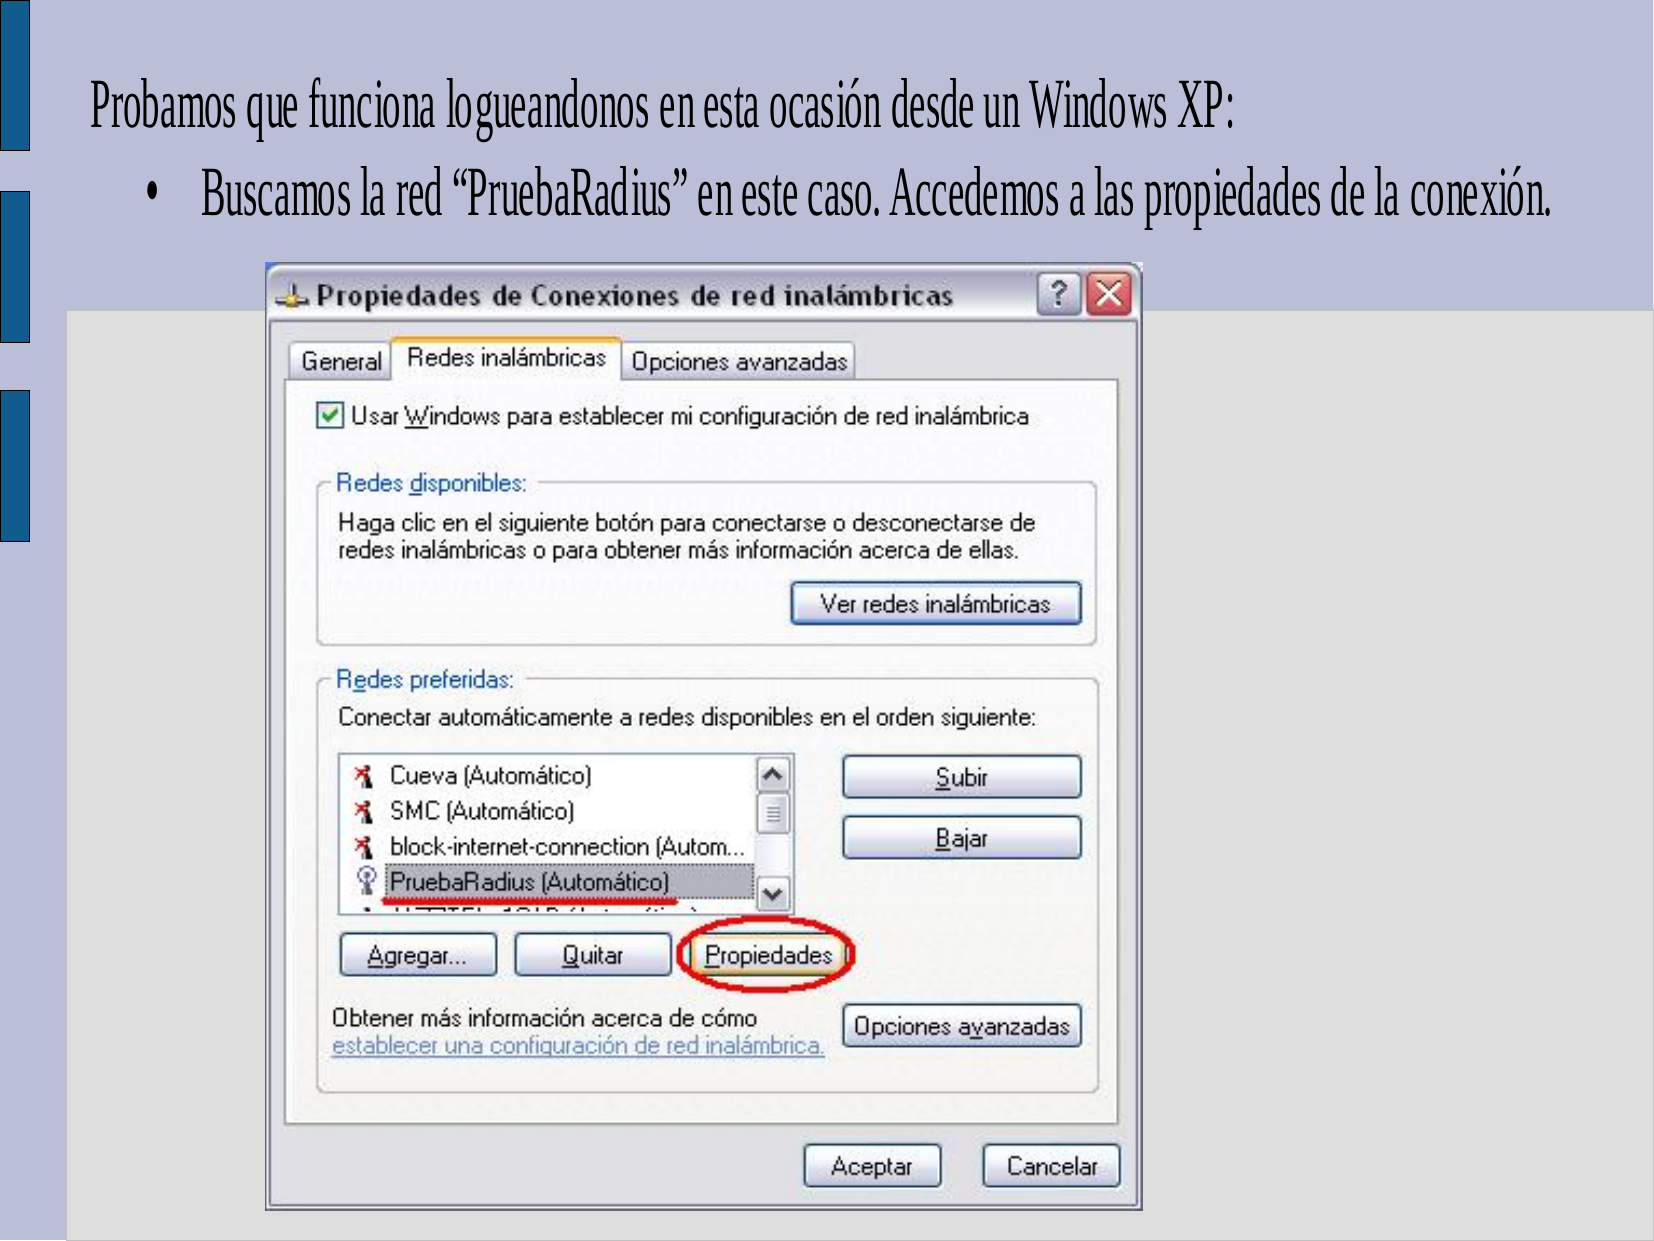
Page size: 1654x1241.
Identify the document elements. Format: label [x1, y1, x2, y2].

chart [88, 61, 1563, 562]
picture [265, 262, 1143, 1211]
